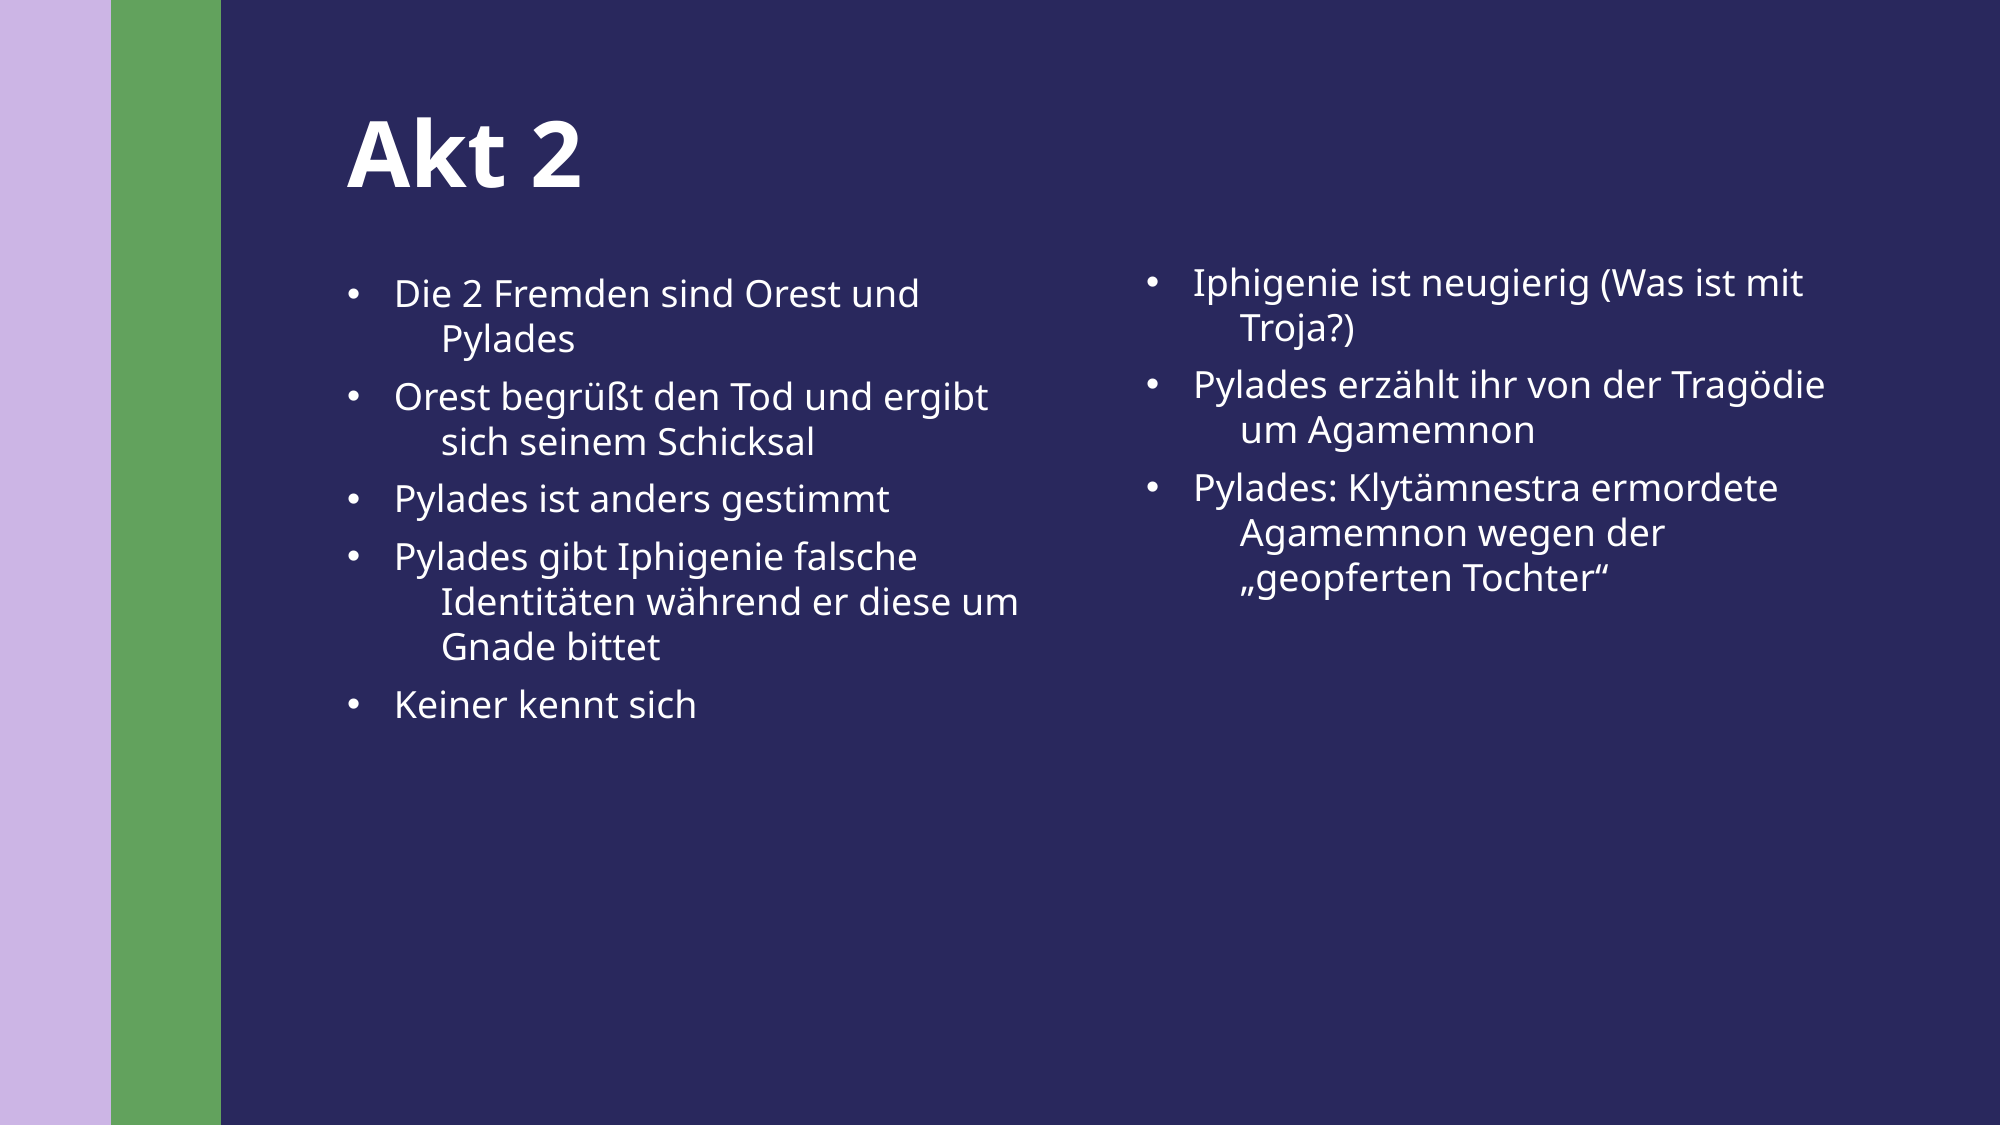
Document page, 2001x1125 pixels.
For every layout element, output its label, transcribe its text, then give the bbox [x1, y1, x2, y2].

list Iphigenie ist neugierig (Was ist mit Troja?) Pylades erzählt ihr von der Tragödie um Agamemnon Pylades: Klytämnestra ermordete Agamemnon wegen der „geopferten Tochter“ [1131, 251, 1843, 664]
title Akt 2 [332, 89, 1863, 216]
list Die 2 Fremden sind Orest und Pylades Orest begrüßt den Tod und ergibt sich seinem Schicksal Pylades ist anders gestimmt Pylades gibt Iphigenie falsche Identitäten während er diese um Gnade bittet Keiner kennt sich [332, 262, 1044, 761]
